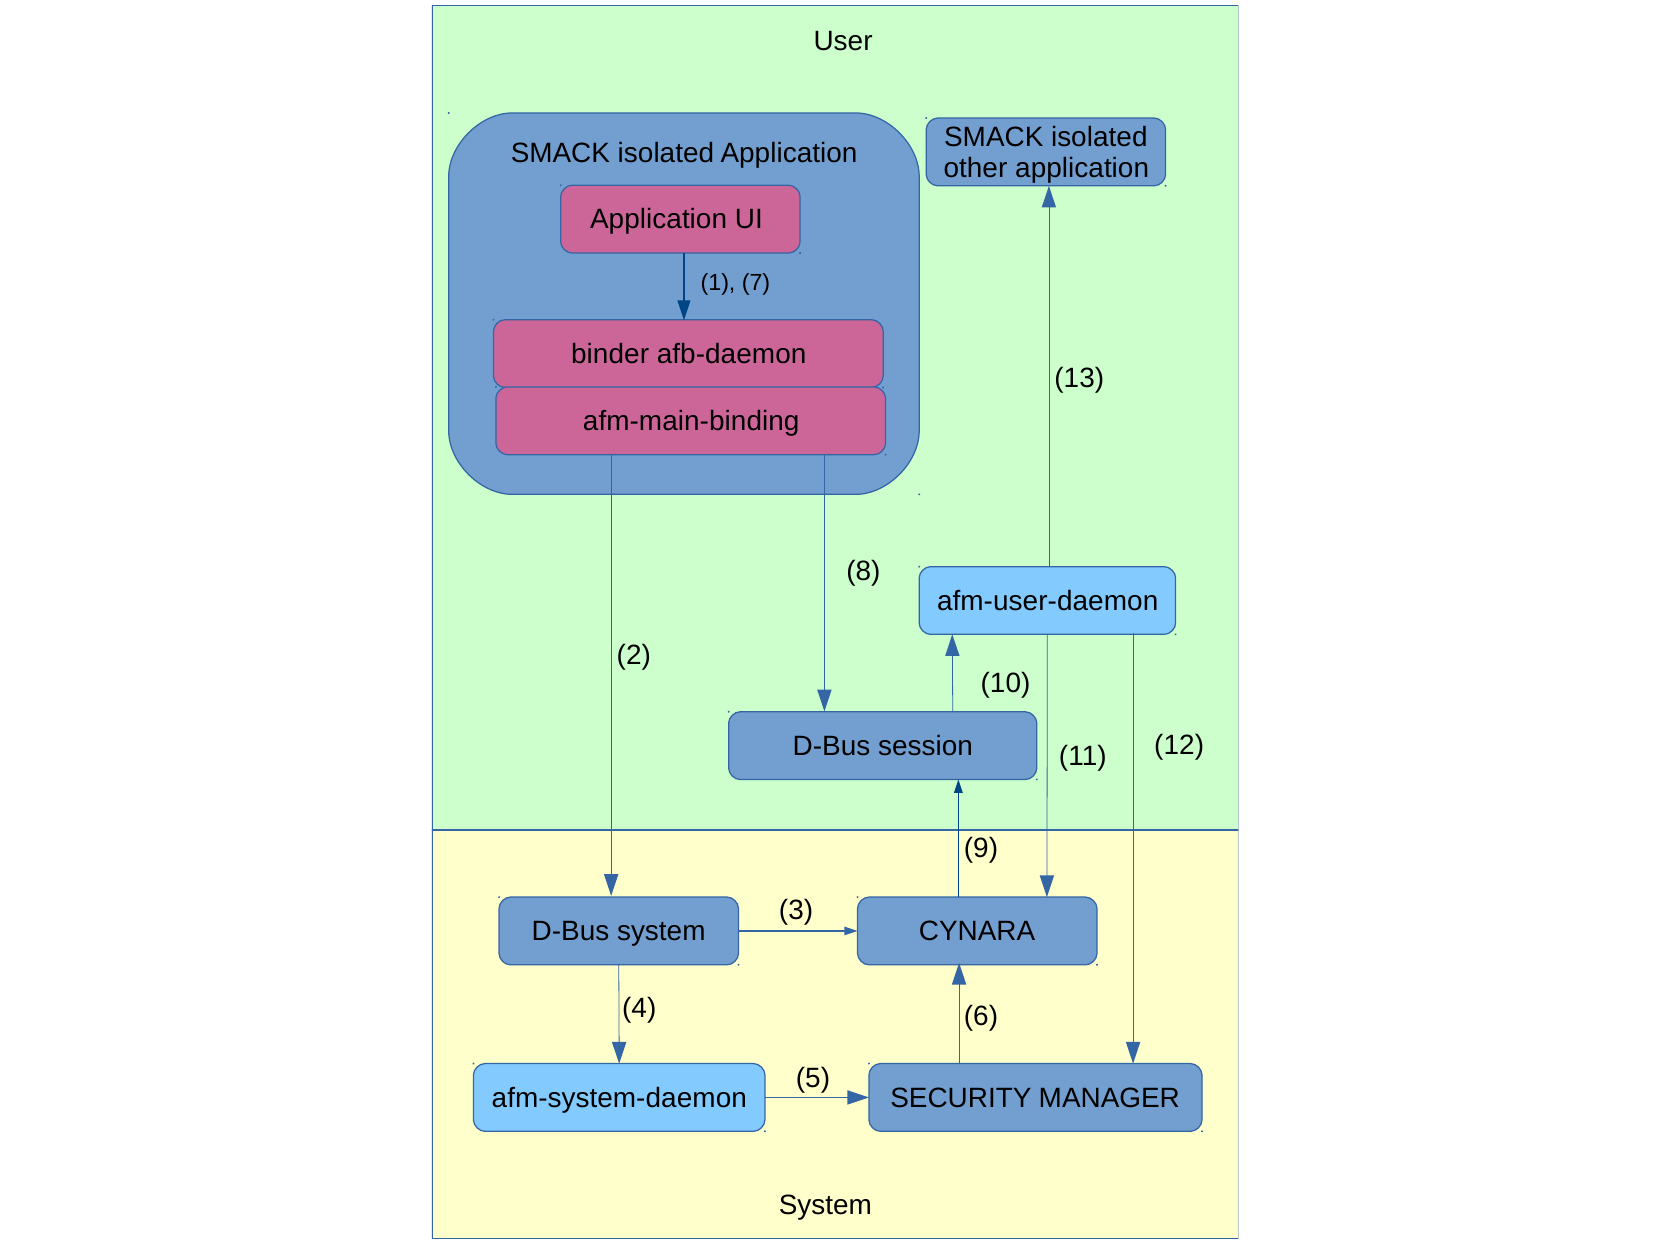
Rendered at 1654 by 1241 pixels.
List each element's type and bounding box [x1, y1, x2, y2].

picture [431, 4, 1240, 1241]
